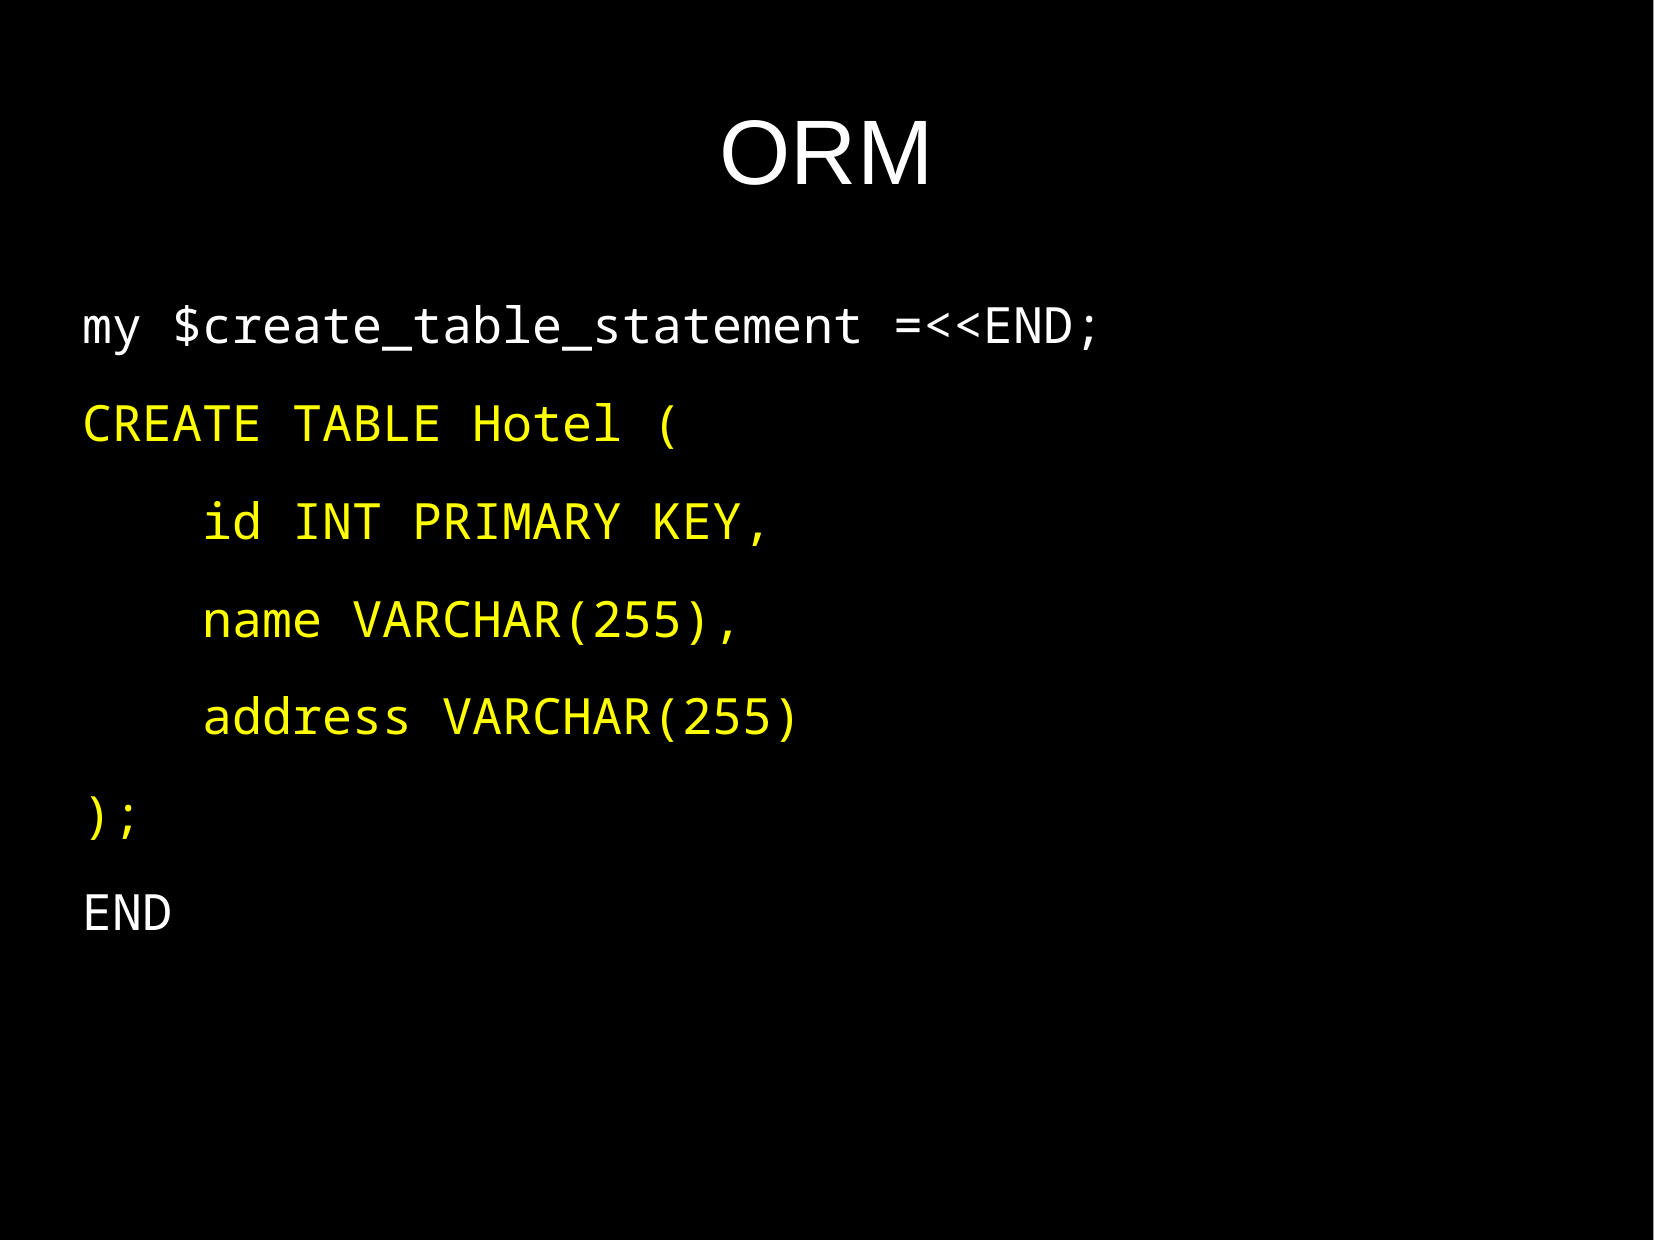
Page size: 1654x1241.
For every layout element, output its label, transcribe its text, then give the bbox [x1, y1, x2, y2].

list my $create_table_statement =<<END; CREATE TABLE Hotel ( id INT PRIMARY KEY, name VARCHAR(255), address VARCHAR(255) ); END [82, 290, 1538, 1010]
title ORM [82, 49, 1571, 257]
